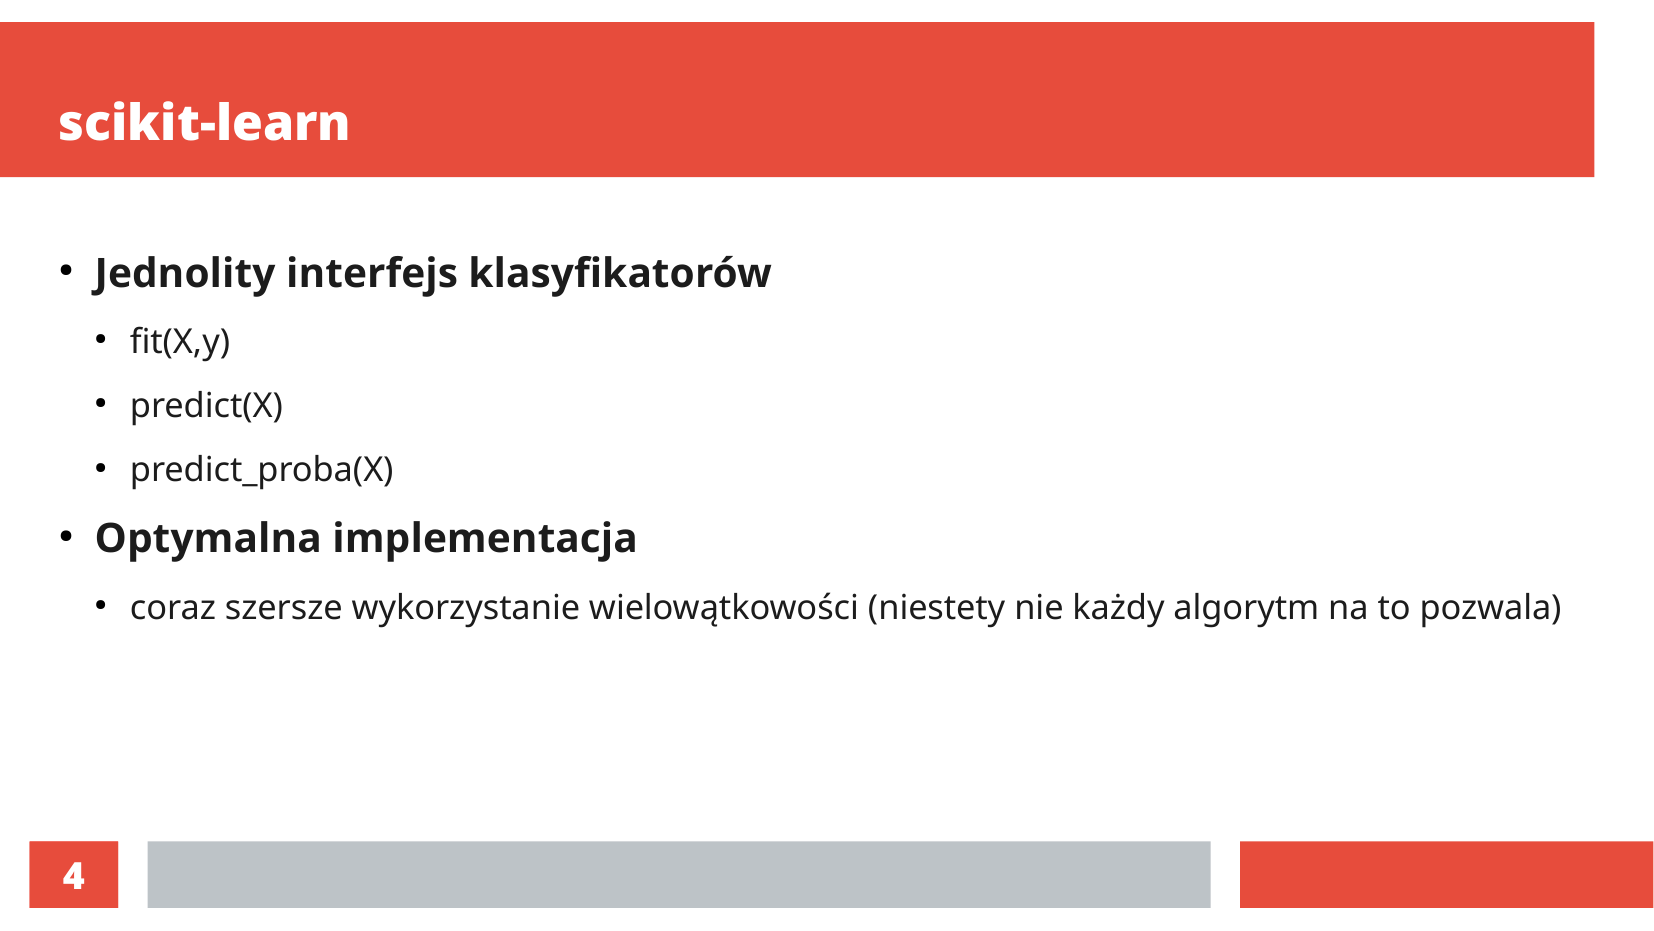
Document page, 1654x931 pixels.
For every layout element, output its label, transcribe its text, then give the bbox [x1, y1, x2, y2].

list Jednolity interfejs klasyfikatorów fit(X,y) predict(X) predict_proba(X) Optymalna implementacja coraz szersze wykorzystanie wielowątkowości (niestety nie każdy algorytm na to pozwala) [59, 243, 1565, 820]
title scikit-learn [59, 44, 1595, 156]
